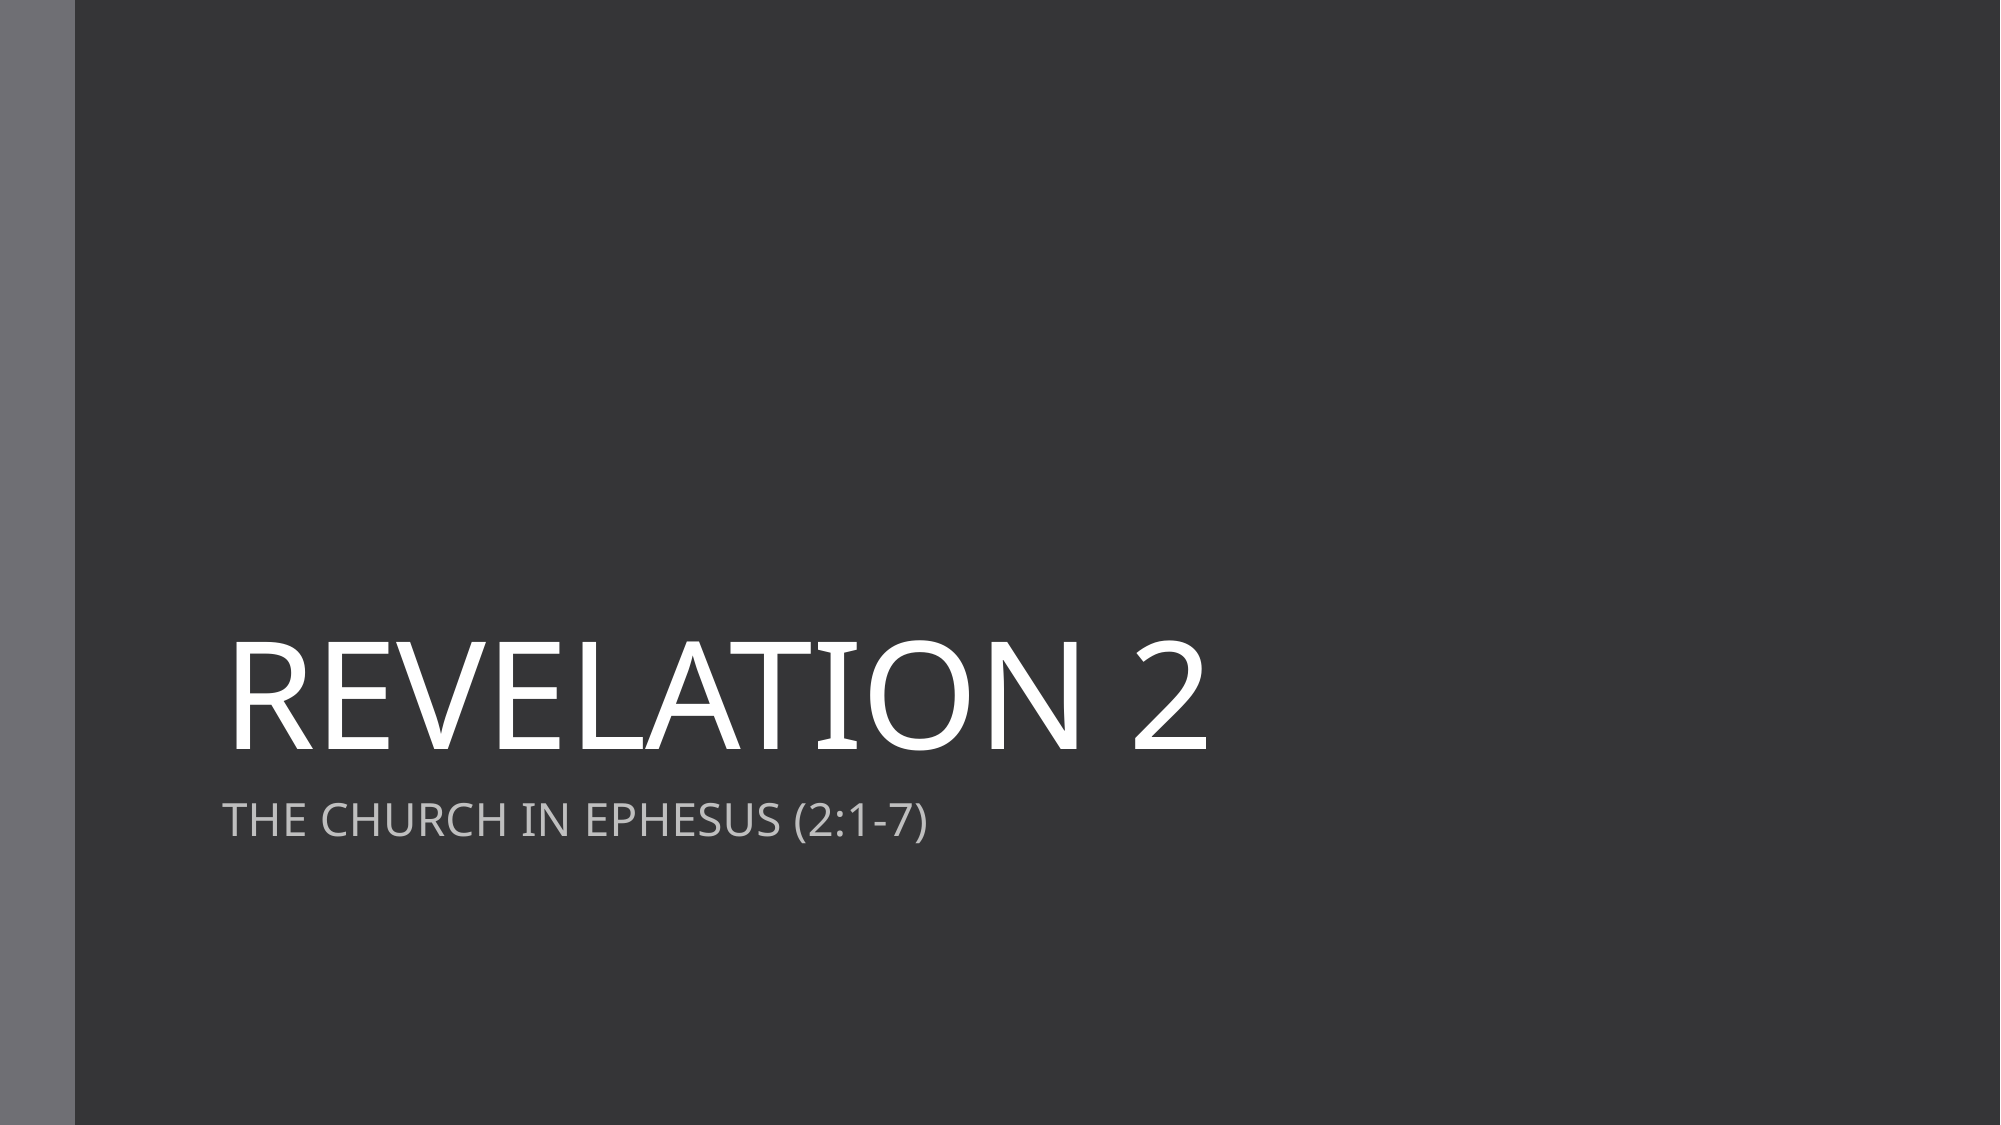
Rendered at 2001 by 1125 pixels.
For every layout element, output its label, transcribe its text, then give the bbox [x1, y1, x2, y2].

subtitle THE CHURCH IN EPHESUS (2:1-7) [206, 787, 1752, 1066]
title REVELATION 2 [206, 124, 1752, 787]
